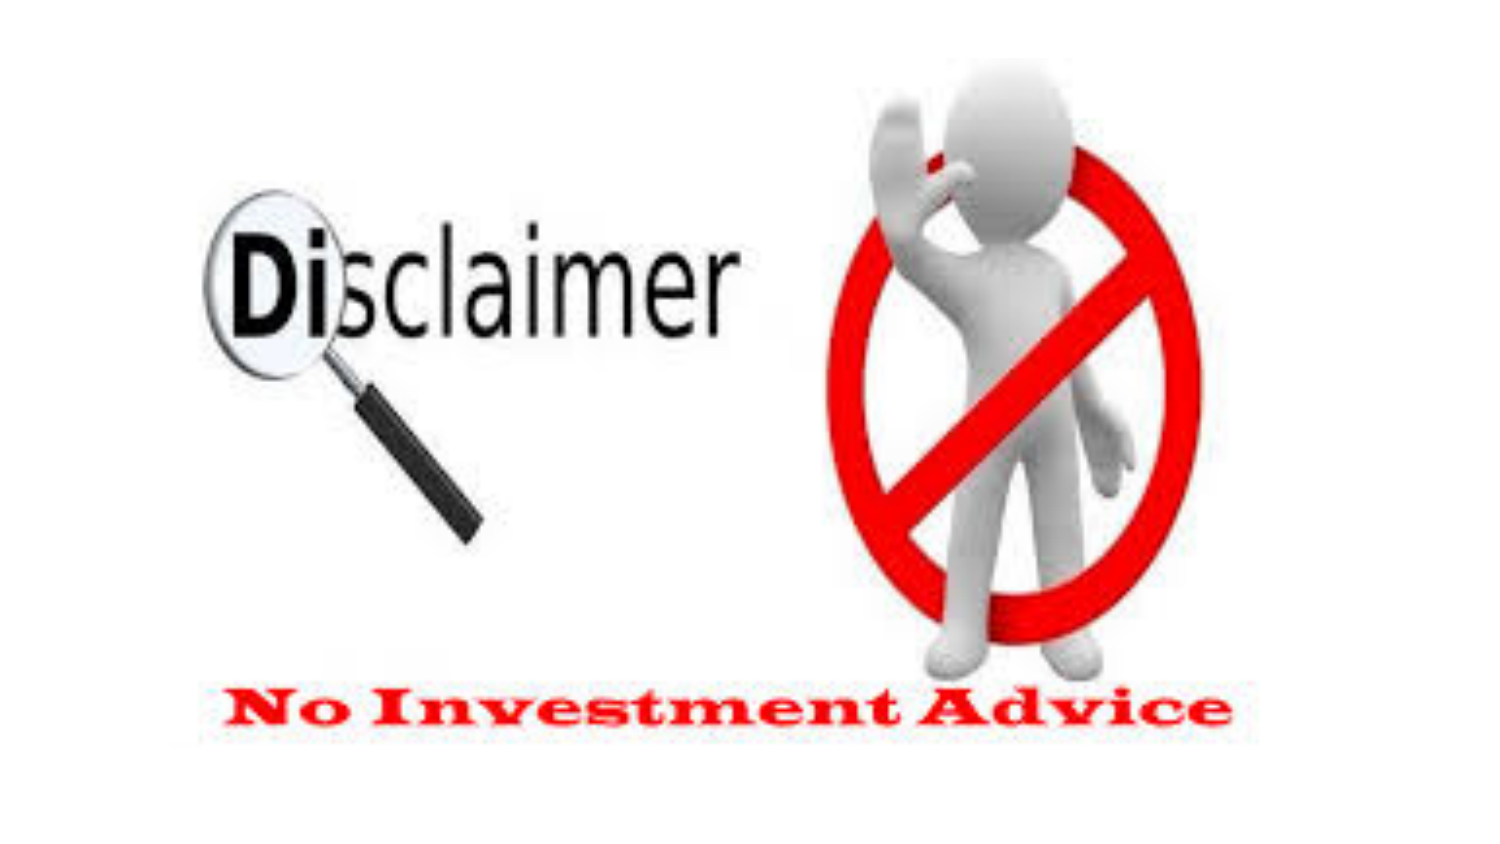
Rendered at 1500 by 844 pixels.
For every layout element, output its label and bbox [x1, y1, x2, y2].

picture [169, 58, 1276, 749]
